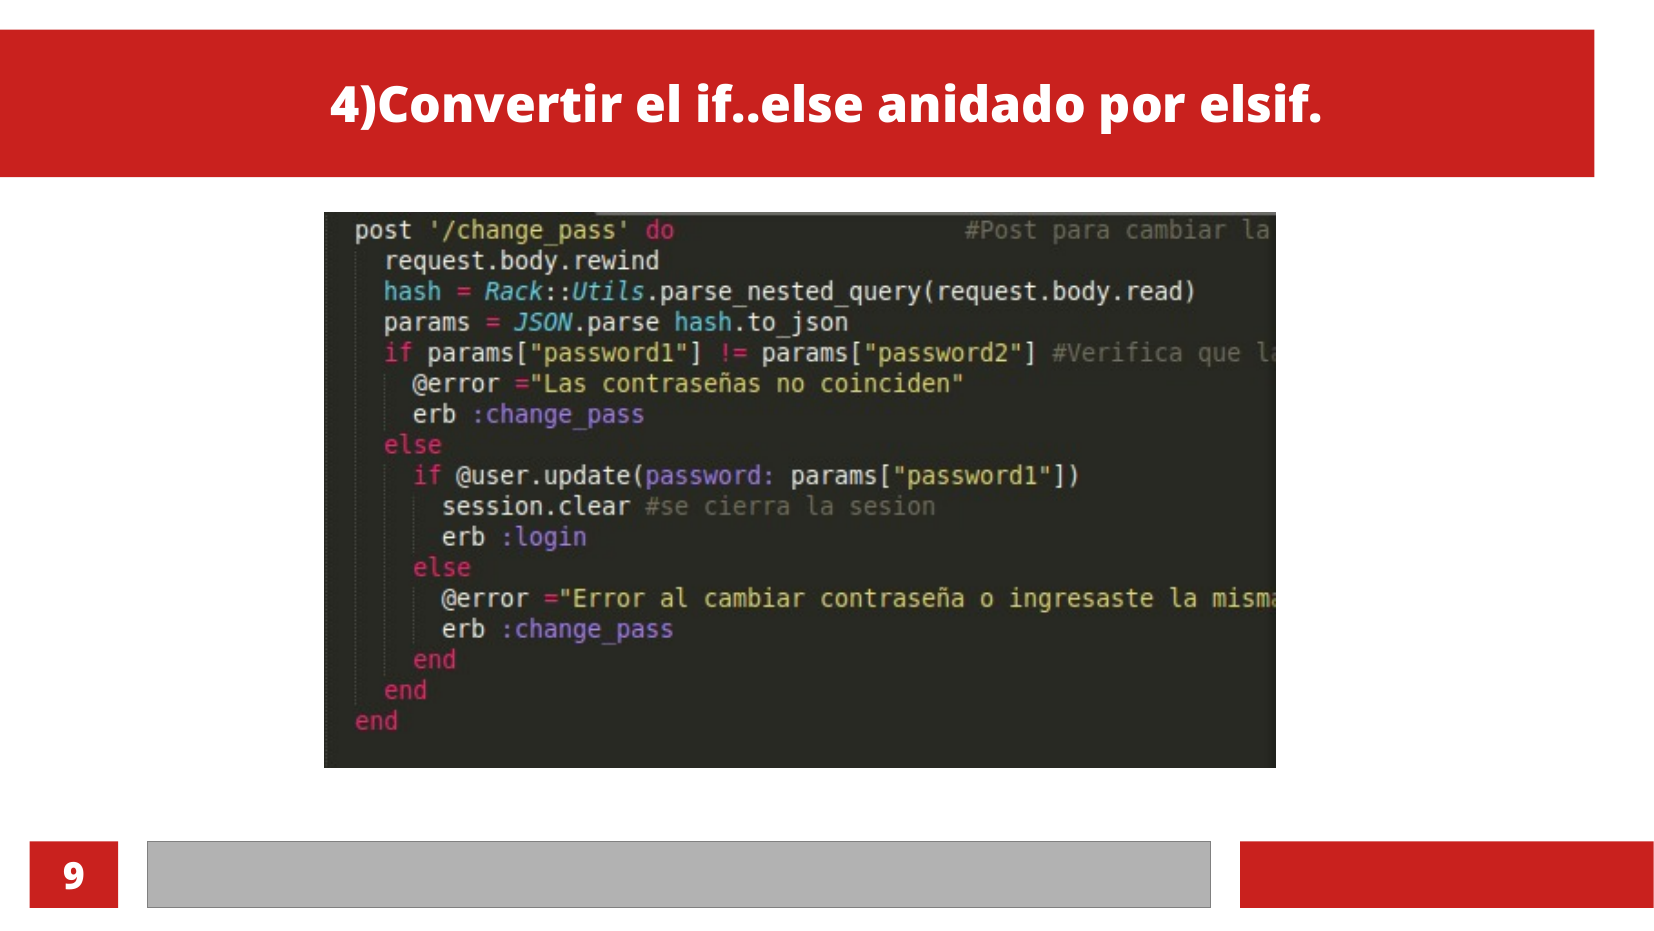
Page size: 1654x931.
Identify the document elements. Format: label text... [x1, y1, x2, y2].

picture [324, 212, 1276, 768]
title 4)Convertir el if..else anidado por elsif. [59, 44, 1595, 163]
